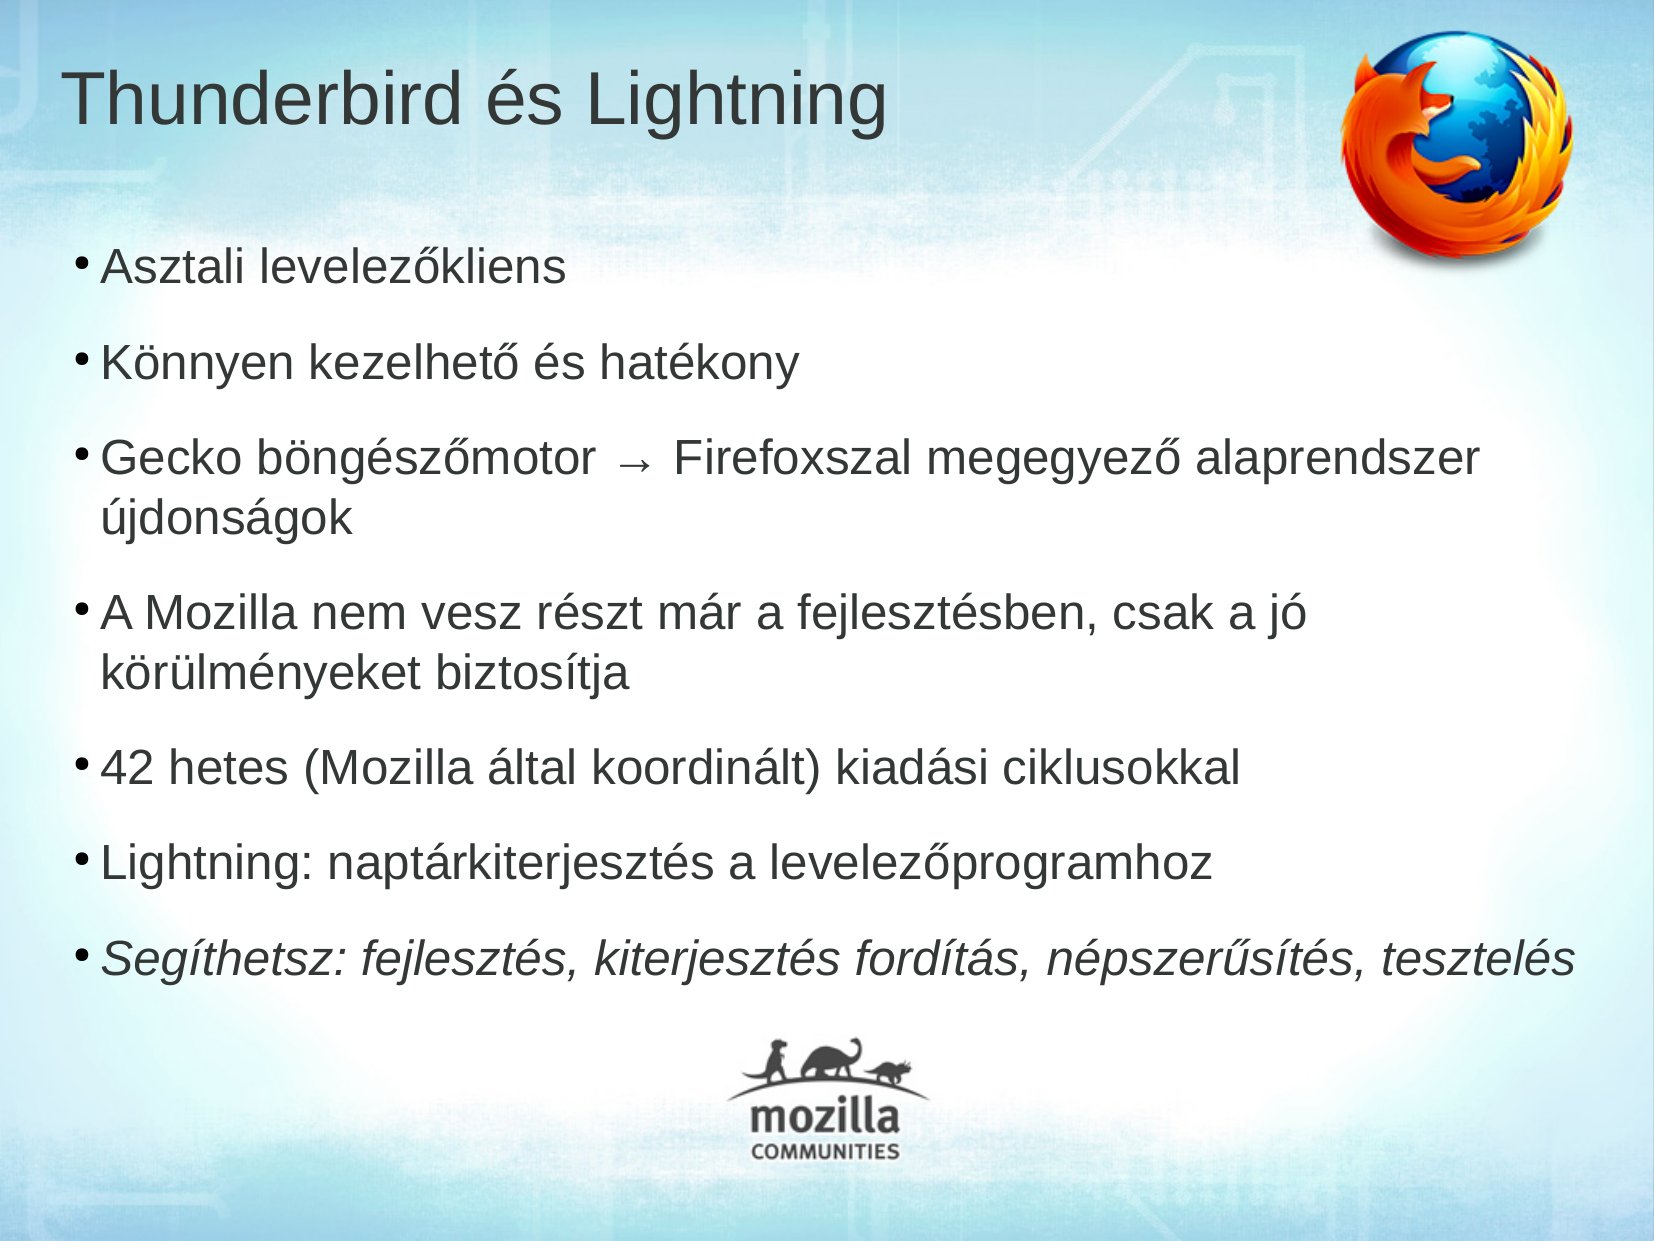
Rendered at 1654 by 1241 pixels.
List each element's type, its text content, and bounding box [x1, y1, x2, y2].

list Asztali levelezőkliens Könnyen kezelhető és hatékony Gecko böngészőmotor → Firefoxszal megegyező alaprendszer újdonságok A Mozilla nem vesz részt már a fejlesztésben, csak a jó körülményeket biztosítja 42 hetes (Mozilla által koordinált) kiadási ciklusokkal Lightning: naptárkiterjesztés a levelezőprogramhoz Segíthetsz: fejlesztés, kiterjesztés fordítás, népszerűsítés, tesztelés [51, 200, 1602, 1020]
title Thunderbird és Lightning [51, 0, 1323, 189]
picture [0, 0, 1654, 1241]
